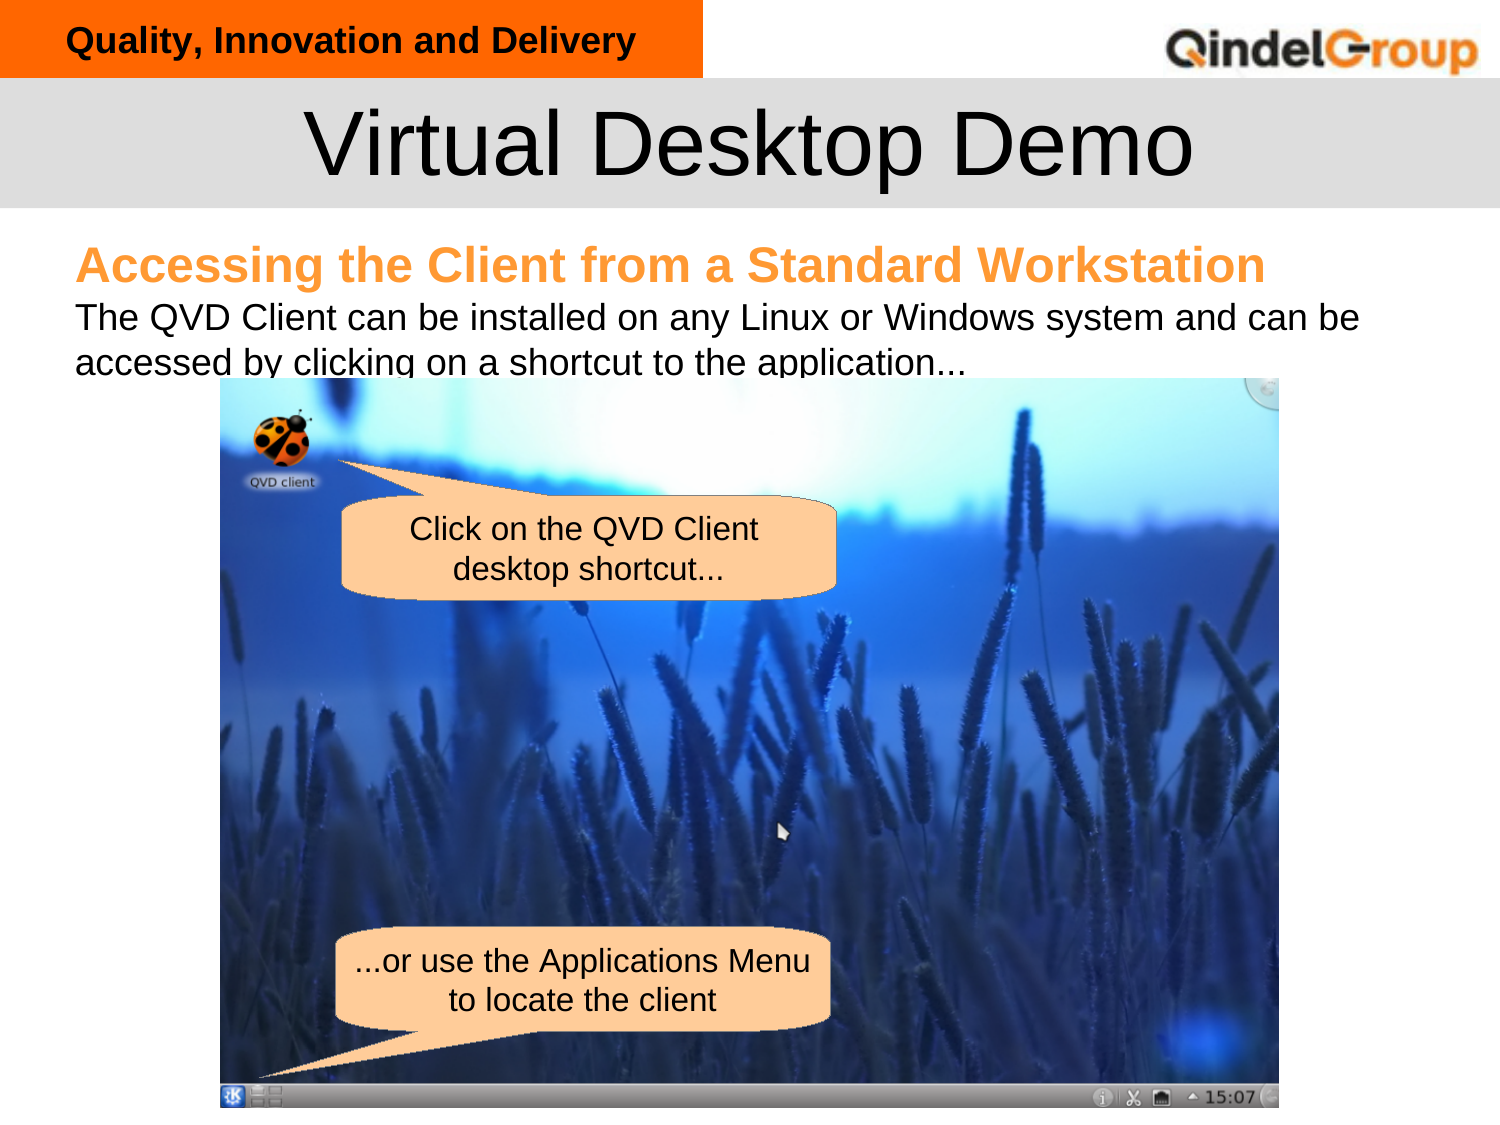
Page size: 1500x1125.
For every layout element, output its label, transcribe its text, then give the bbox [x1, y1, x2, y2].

text_box Accessing the Client from a Standard Workstation The QVD Client can be installed on any Linux or Windows system and can be accessed by clicking on a shortcut to the application... [60, 224, 1426, 441]
text_box Click on the QVD Client desktop shortcut... [338, 459, 837, 601]
picture [220, 378, 1279, 1108]
title Virtual Desktop Demo [75, 45, 1426, 224]
text_box ...or use the Applications Menu to locate the client [259, 926, 831, 1078]
picture [1163, 23, 1481, 78]
